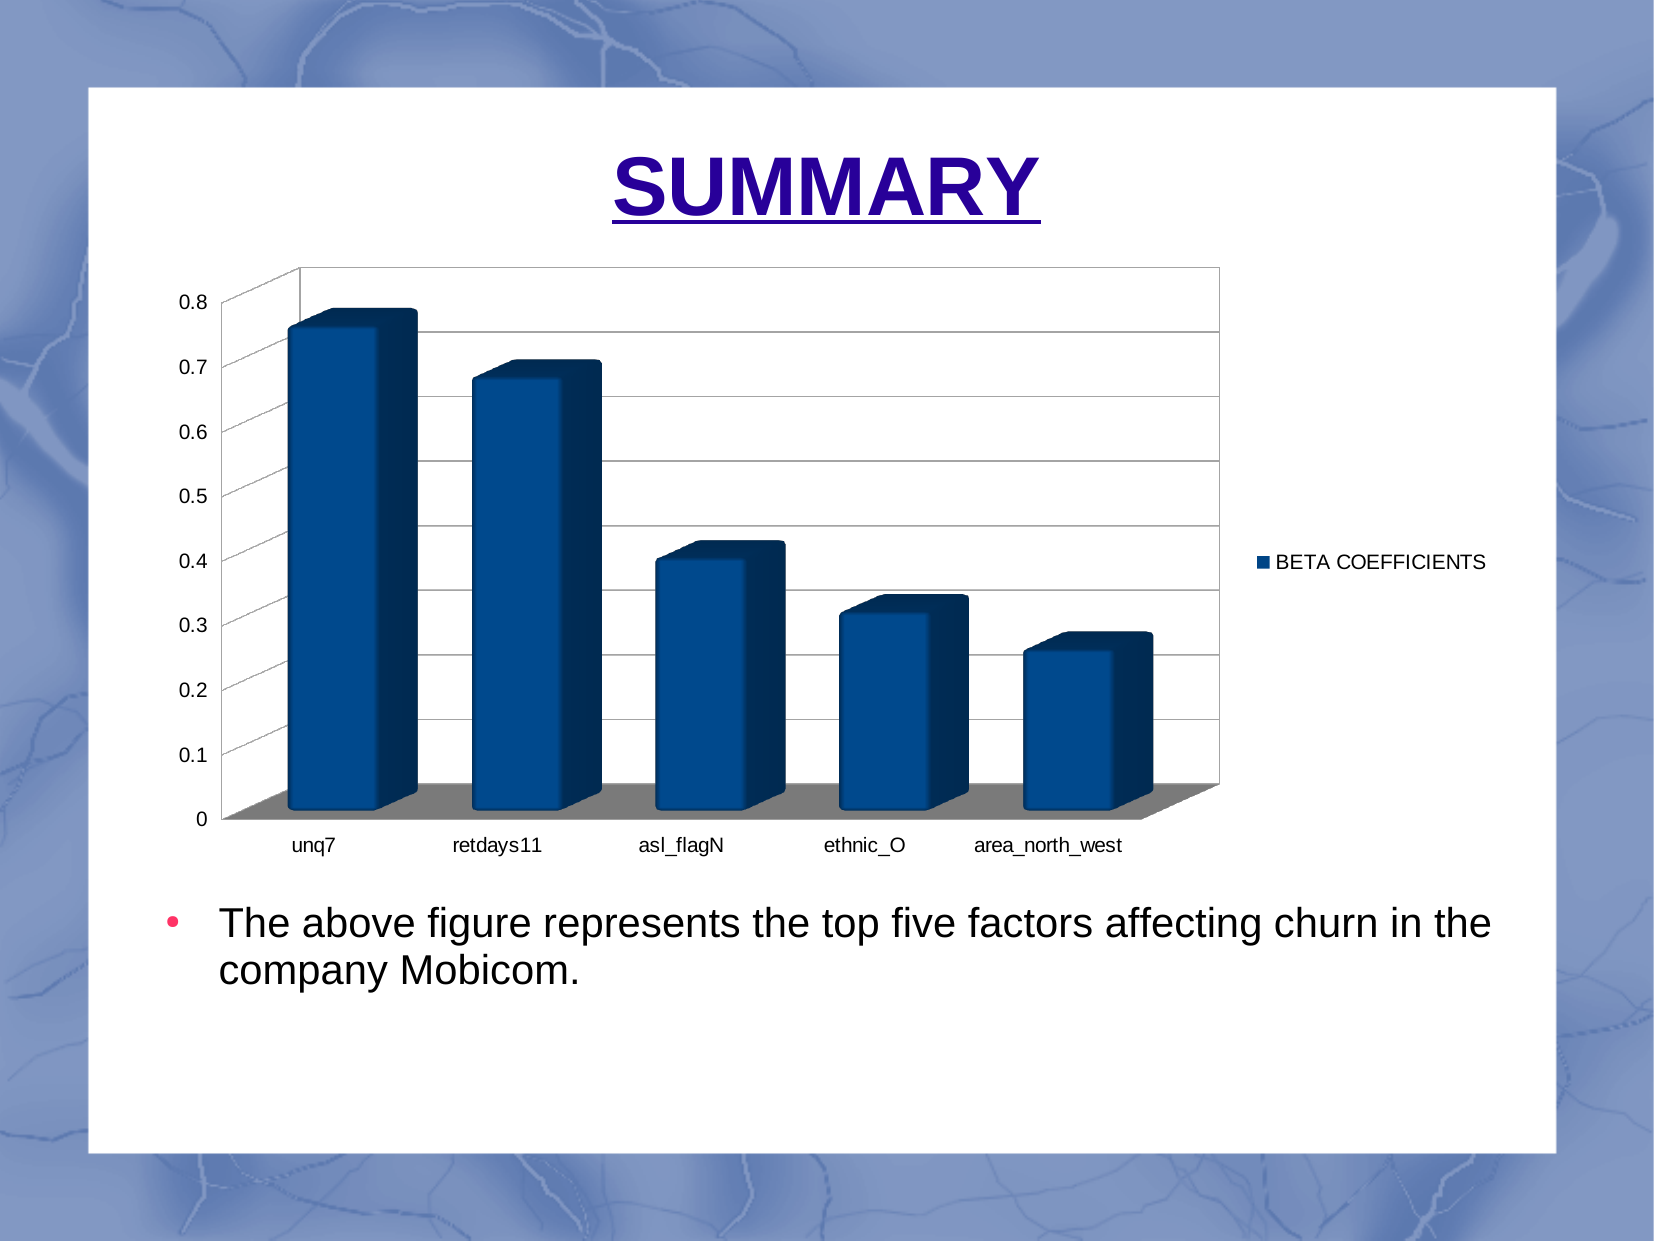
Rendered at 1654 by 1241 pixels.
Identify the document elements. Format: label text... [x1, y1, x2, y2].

picture [0, 0, 1654, 1241]
list The above figure represents the top five factors affecting churn in the company Mobicom. [147, 900, 1506, 1063]
chart [147, 255, 1506, 871]
title SUMMARY [147, 118, 1506, 255]
